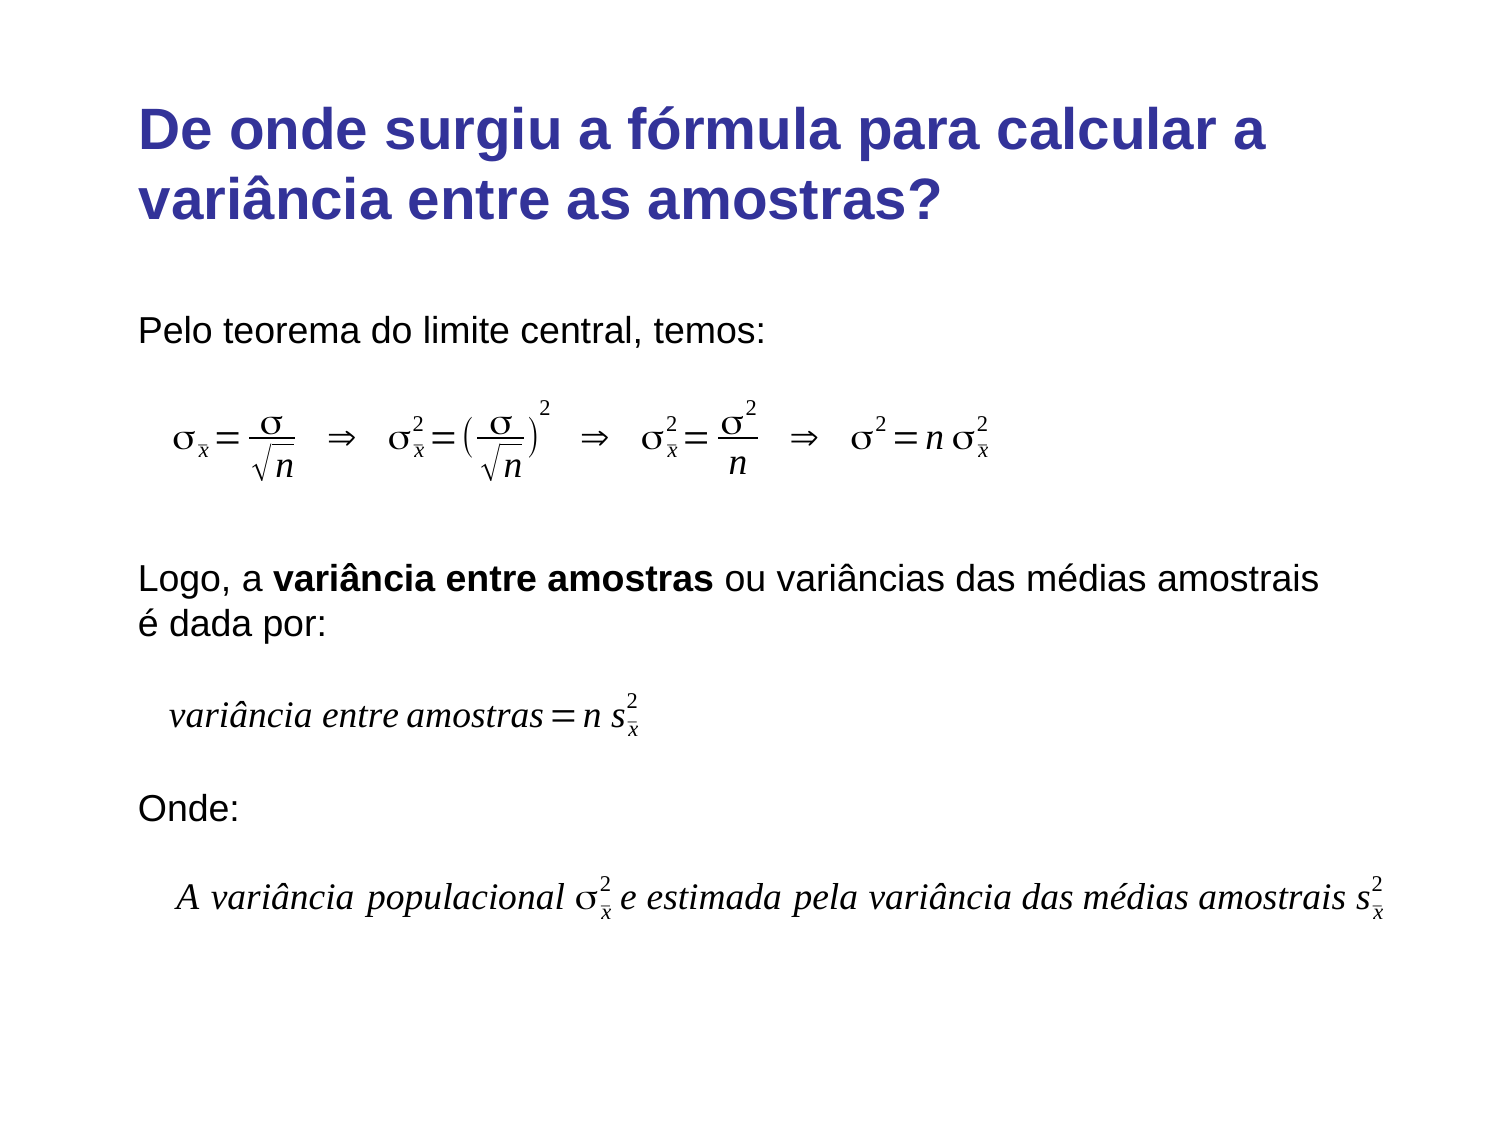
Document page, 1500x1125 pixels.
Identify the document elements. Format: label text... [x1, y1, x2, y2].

text_box Onde: [123, 776, 1366, 843]
text_box De onde surgiu a fórmula para calcular a variância entre as amostras? [123, 84, 1400, 179]
chart [167, 871, 1390, 924]
text_box Pelo teorema do limite central, temos: [123, 298, 1366, 365]
text_box Logo, a variância entre amostras ou variâncias das médias amostrais é dada por: [123, 546, 1366, 652]
chart [165, 395, 996, 486]
chart [161, 687, 645, 741]
